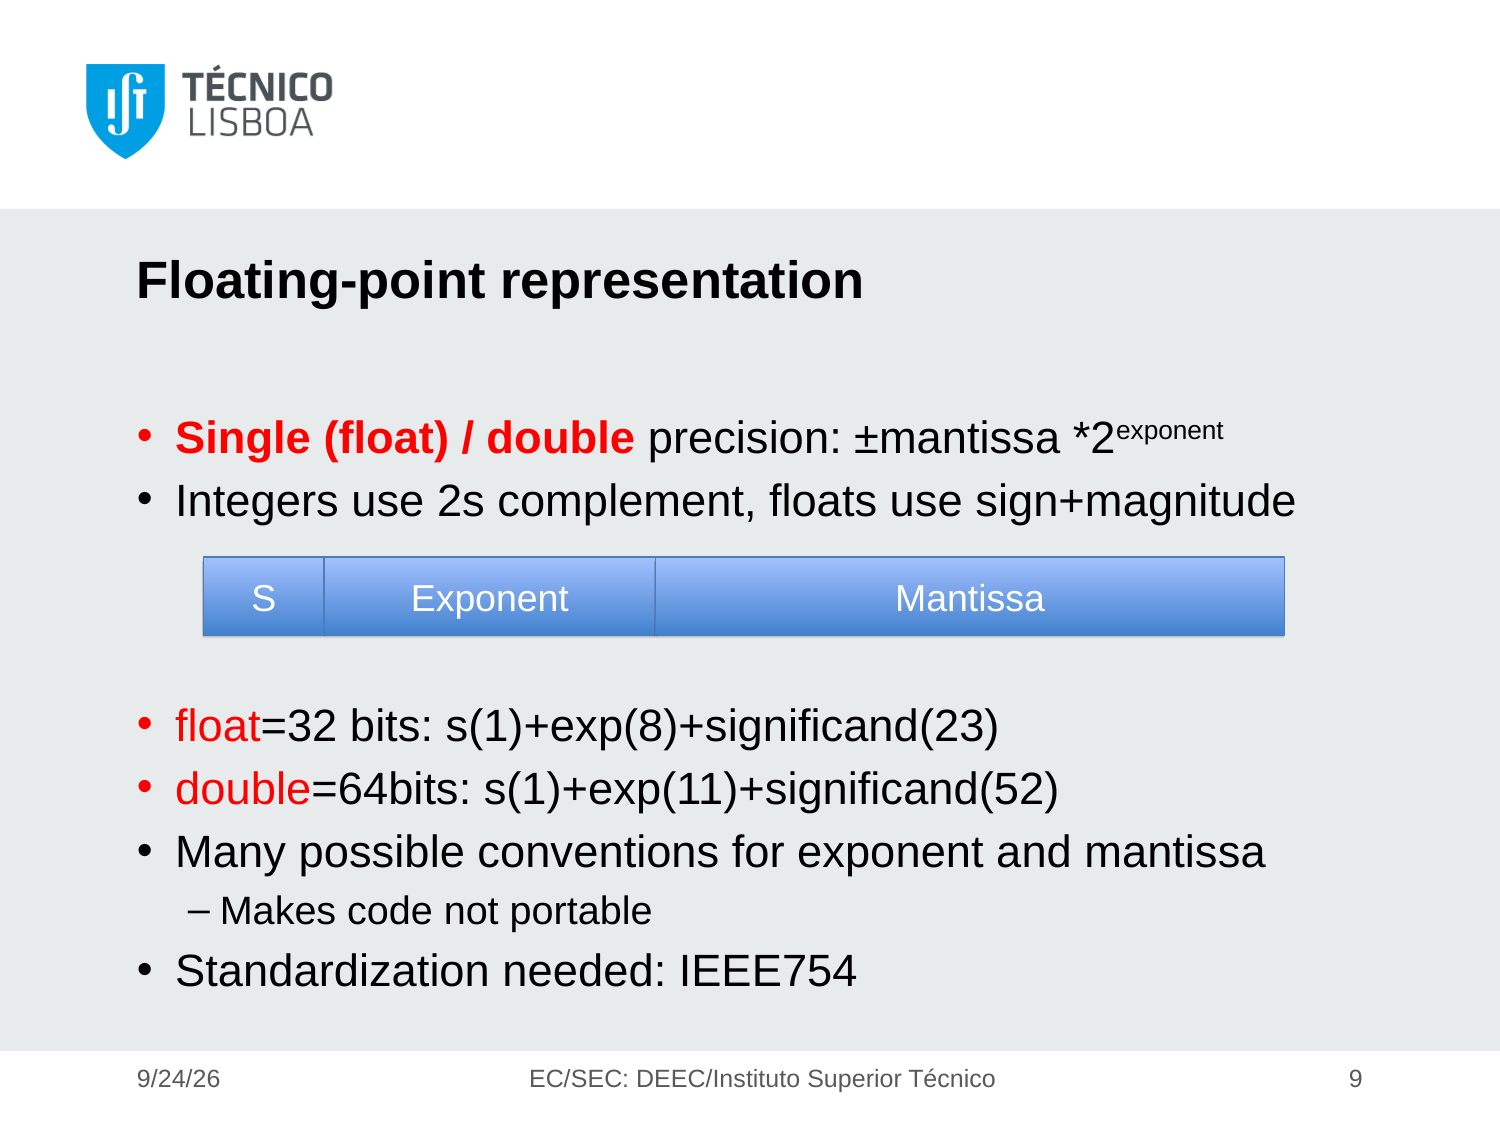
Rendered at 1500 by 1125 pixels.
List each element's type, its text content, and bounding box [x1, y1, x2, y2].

picture [0, 0, 1500, 1125]
footer EC/SEC: DEEC/Instituto Superior Técnico [512, 1052, 1021, 1103]
slide_number <number> [1077, 1052, 1378, 1103]
text_box Exponent [325, 557, 655, 636]
title Floating-point representation [121, 237, 1378, 381]
text_box Mantissa [655, 557, 1285, 636]
list Single (float) / double precision: ±mantissa *2exponent Integers use 2s complement, floats use sign+magnitude float=32 bits: s(1)+exp(8)+significand(23) double=64bits: s(1)+exp(11)+significand(52) Many possible conventions for exponent and mantissa Makes code not portable Standardization needed: IEEE754 [121, 400, 1378, 1005]
text_box S [203, 557, 325, 636]
slide_number 11/26/20 [121, 1052, 425, 1103]
